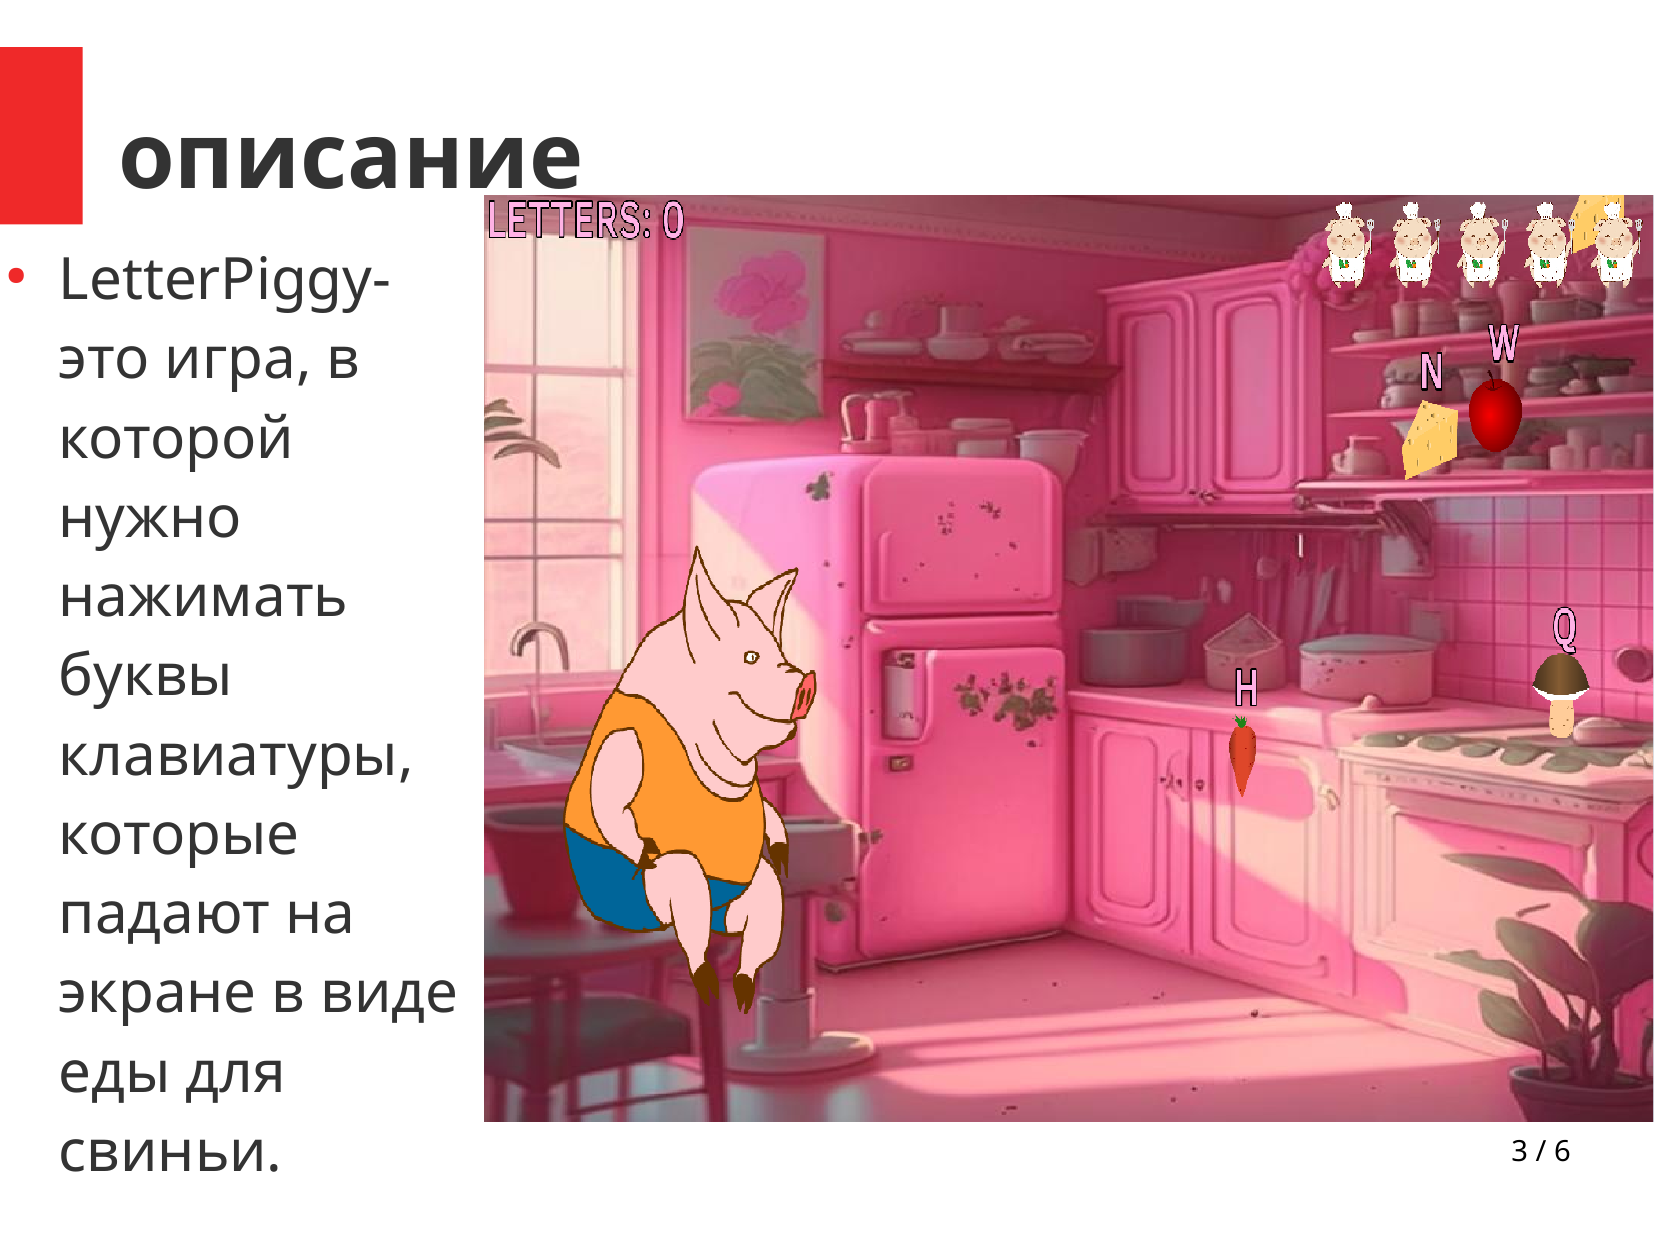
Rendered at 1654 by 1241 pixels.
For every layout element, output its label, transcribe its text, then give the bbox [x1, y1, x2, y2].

title описание [118, 49, 1571, 257]
picture [484, 195, 1654, 1123]
list LetterPiggy- это игра, в которой нужно нажимать буквы клавиатуры, которые падают на экране в виде еды для свиньи. [0, 237, 461, 1229]
